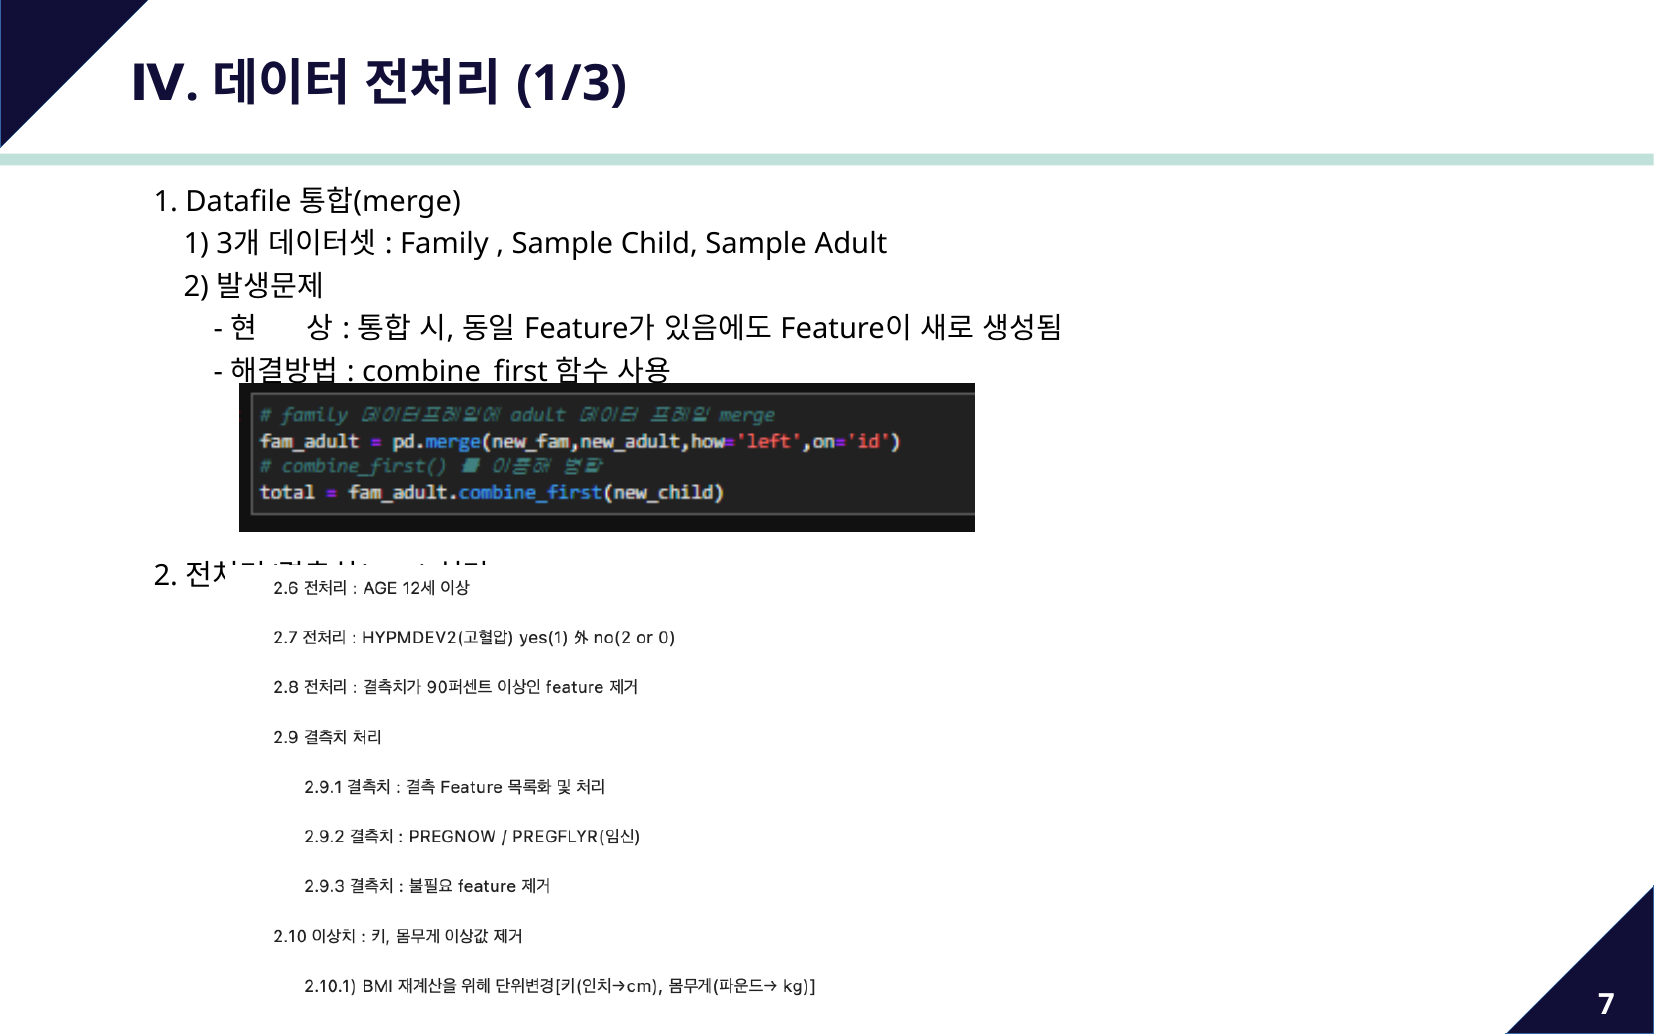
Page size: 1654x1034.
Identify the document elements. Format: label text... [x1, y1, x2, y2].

text_box <숫자> [1541, 974, 1654, 1033]
title Ⅳ. 데이터 전처리 (1/3) [129, 41, 1619, 148]
picture [239, 383, 975, 532]
picture [225, 565, 860, 1007]
list 1. Datafile 통합(merge) 1) 3개 데이터셋 : Family , Sample Child, Sample Adult 2) 발생문제 - 현 상 : 통합 시, 동일 Feature가 있음에도 Feature이 새로 생성됨 - 해결방법 : combine_first 함수 사용 2. 전처리/결측치(nan) 처리 [82, 177, 1571, 975]
